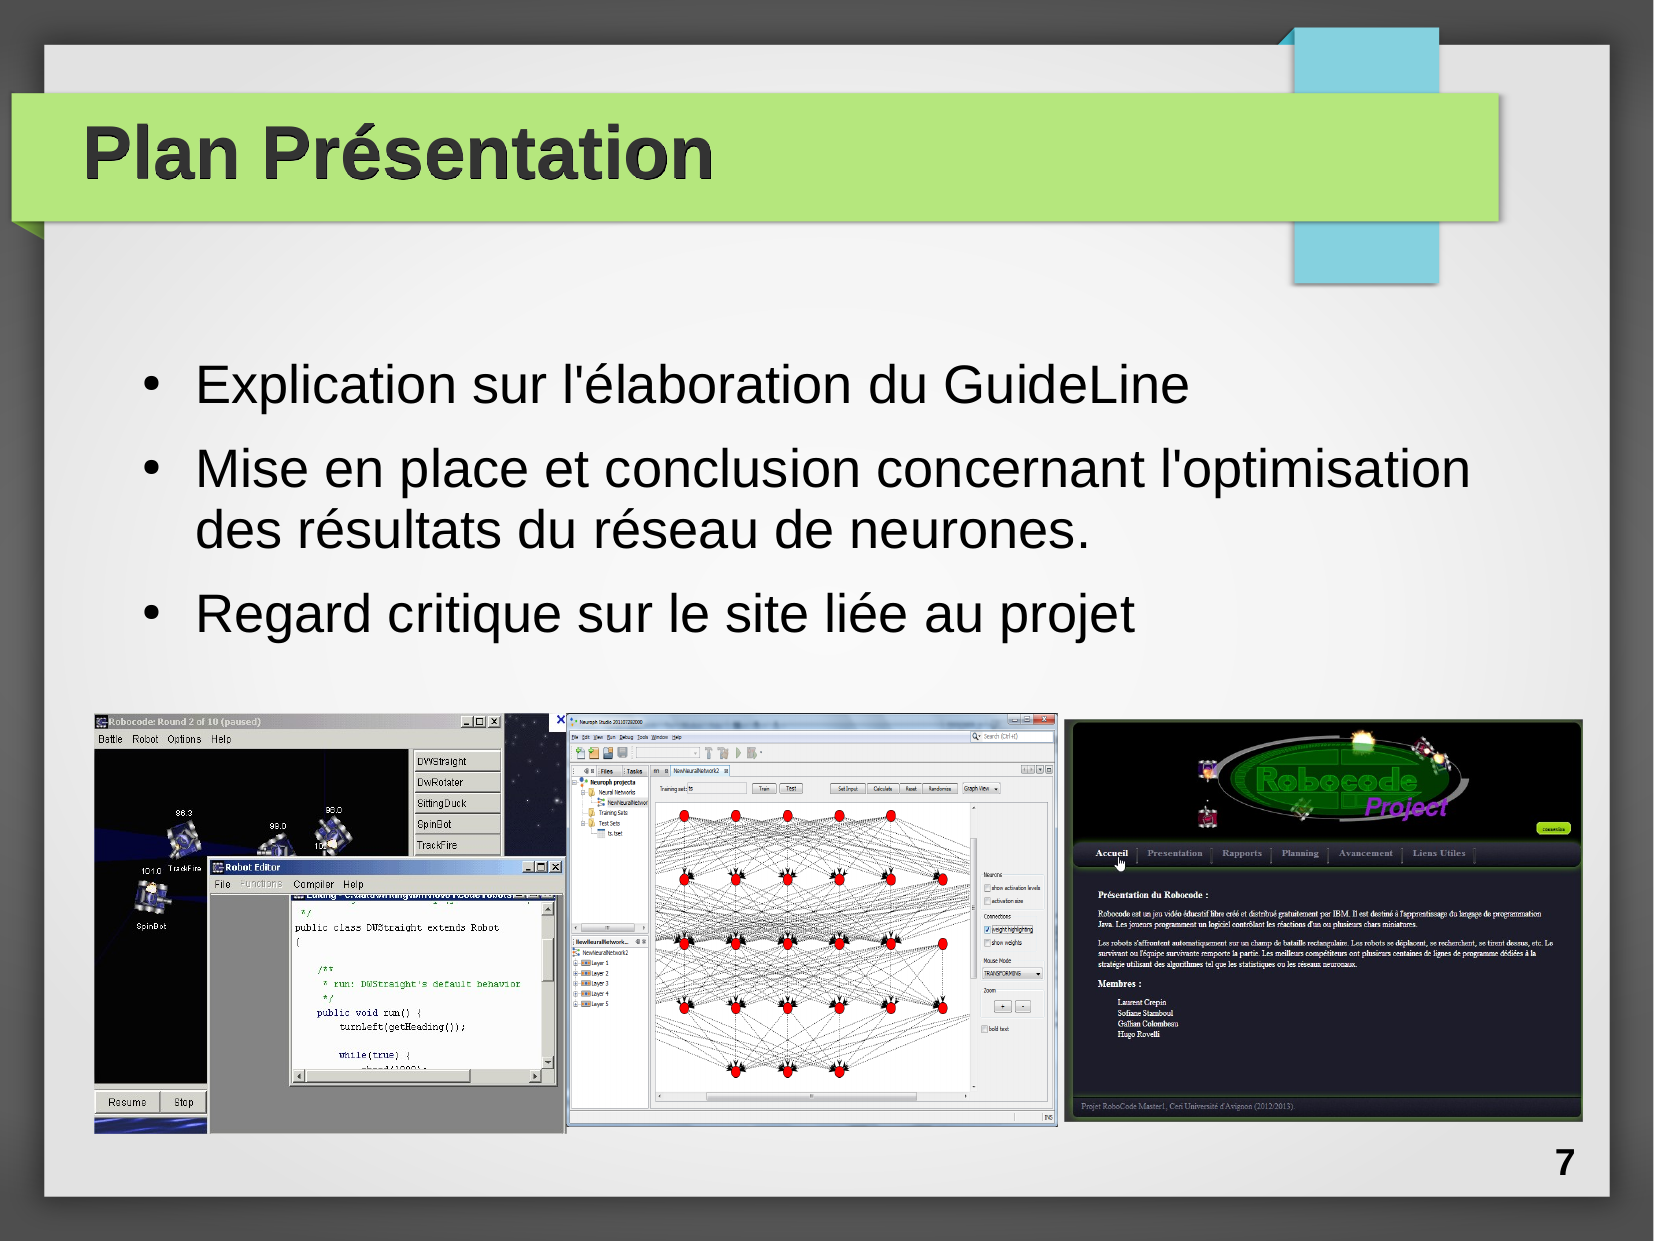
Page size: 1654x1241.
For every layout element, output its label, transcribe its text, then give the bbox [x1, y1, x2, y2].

picture [0, 0, 1654, 1241]
list Explication sur l'élaboration du GuideLine Mise en place et conclusion concernant l'optimisation des résultats du réseau de neurones. Regard critique sur le site liée au projet [53, 354, 1501, 674]
text_box <numéro> [1540, 1133, 1654, 1205]
title Plan Présentation [82, 49, 1571, 257]
